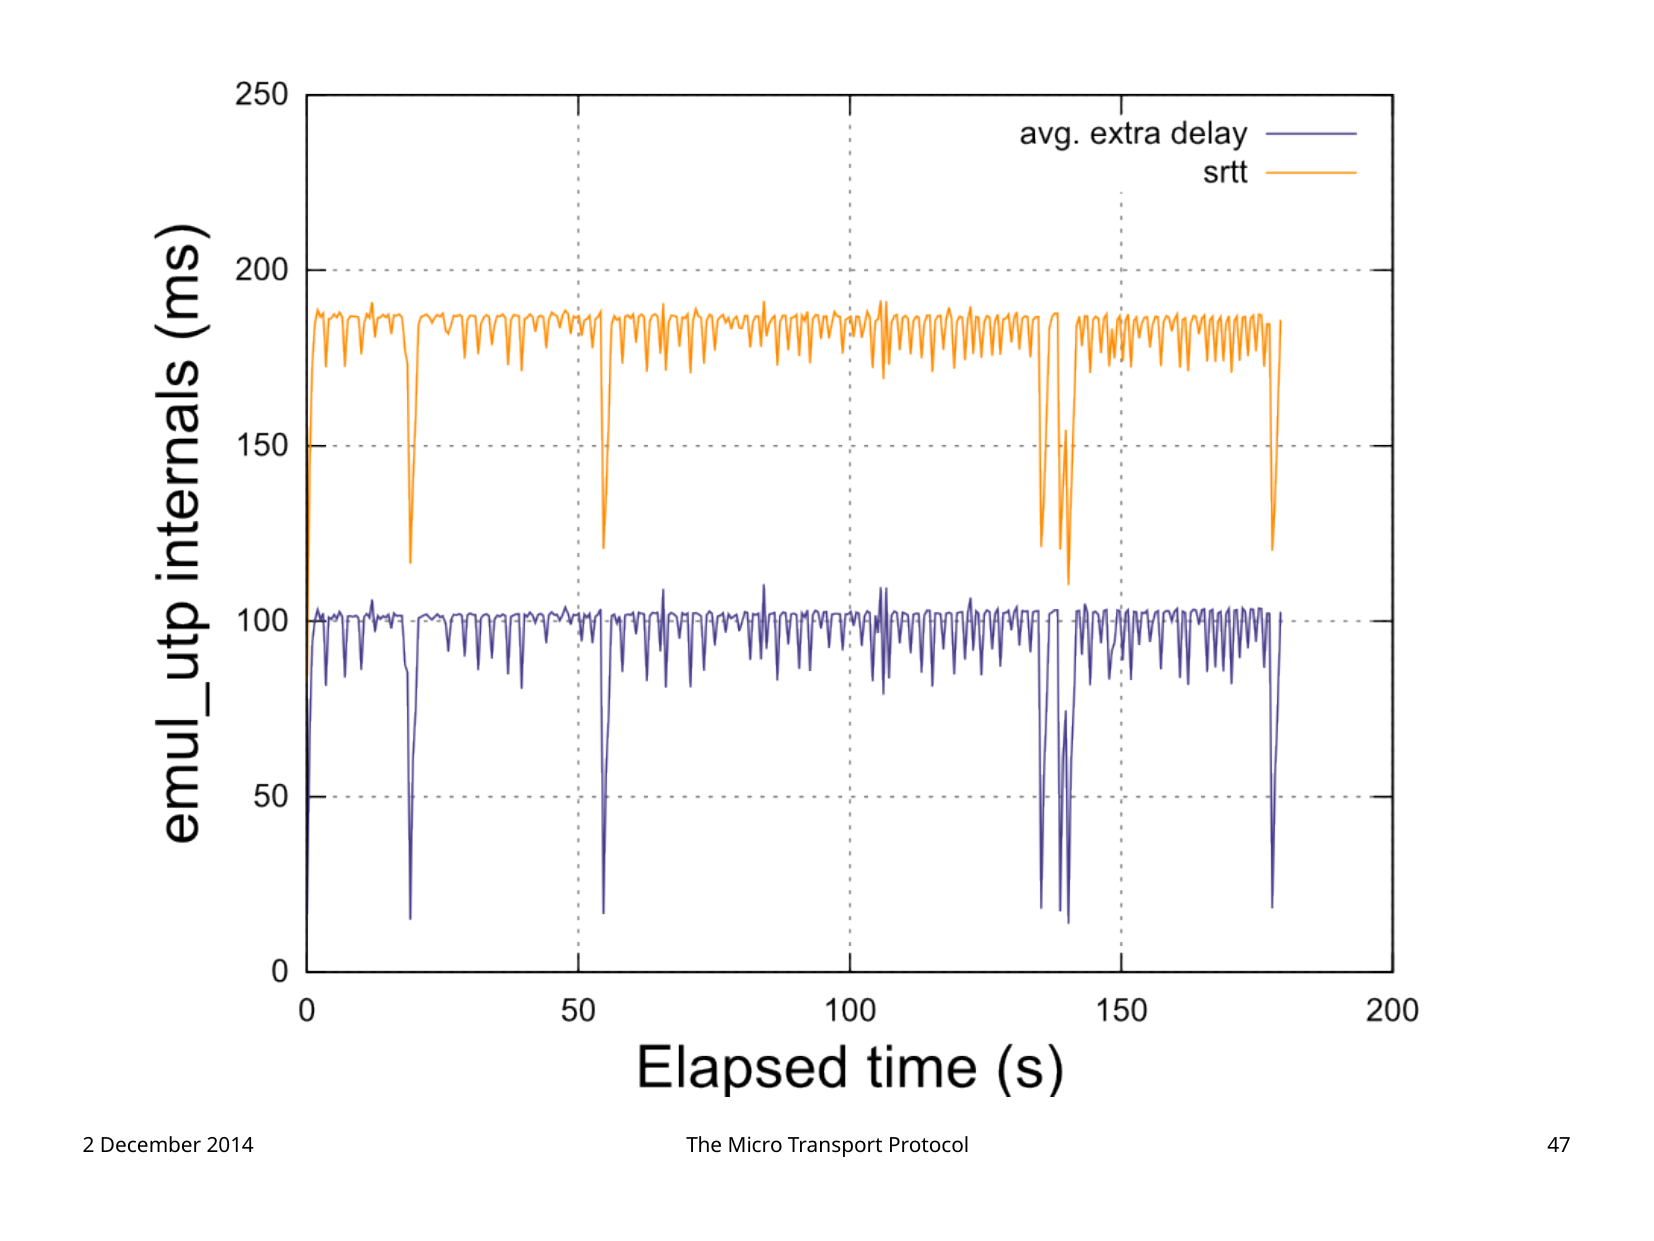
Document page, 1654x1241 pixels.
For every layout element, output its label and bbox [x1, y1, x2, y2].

picture [152, 59, 1447, 1097]
